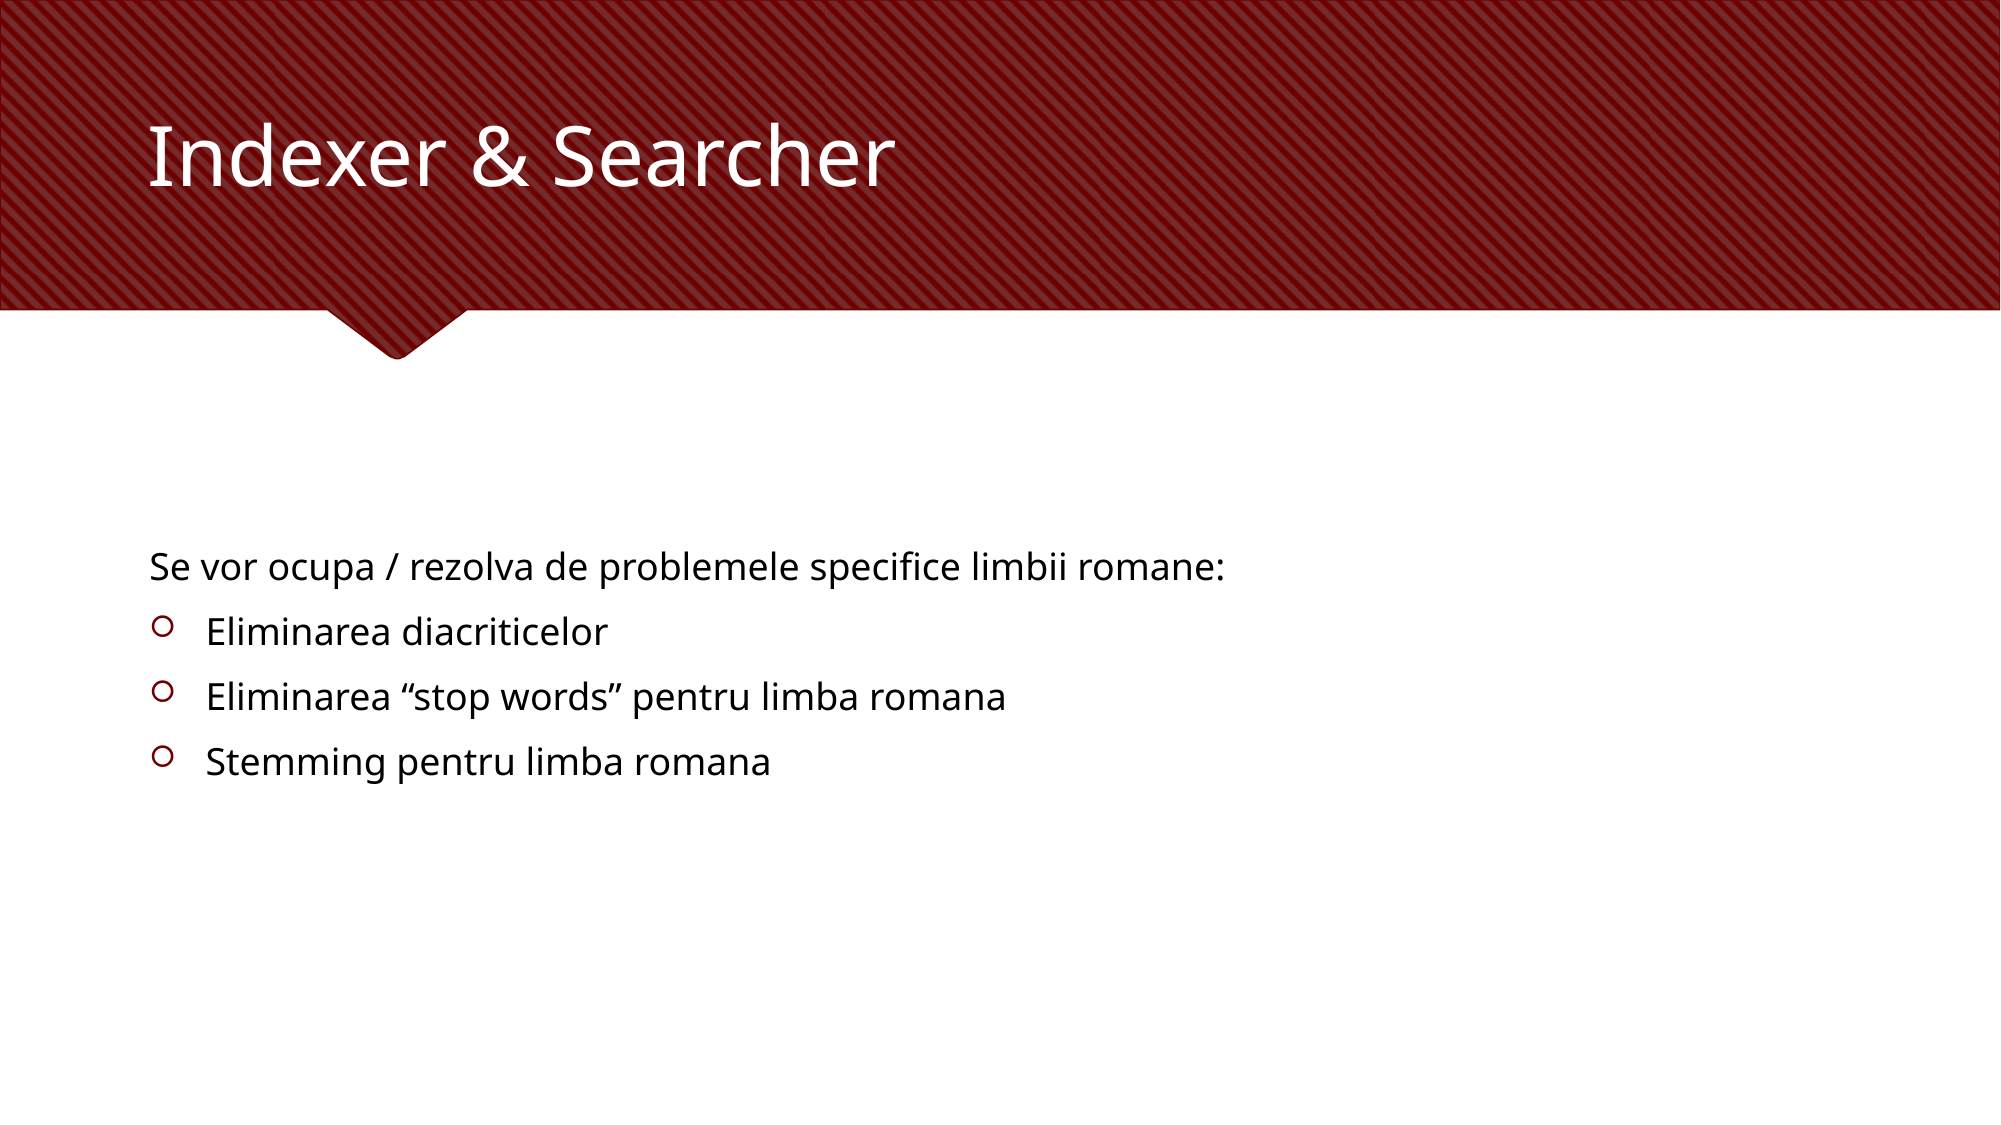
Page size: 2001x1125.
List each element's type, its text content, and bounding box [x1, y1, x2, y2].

picture [1, 1, 1999, 357]
list Se vor ocupa / rezolva de problemele specifice limbii romane: Eliminarea diacriticelor Eliminarea “stop words” pentru limba romana Stemming pentru limba romana [134, 364, 1866, 962]
title Indexer & Searcher [132, 73, 1868, 233]
